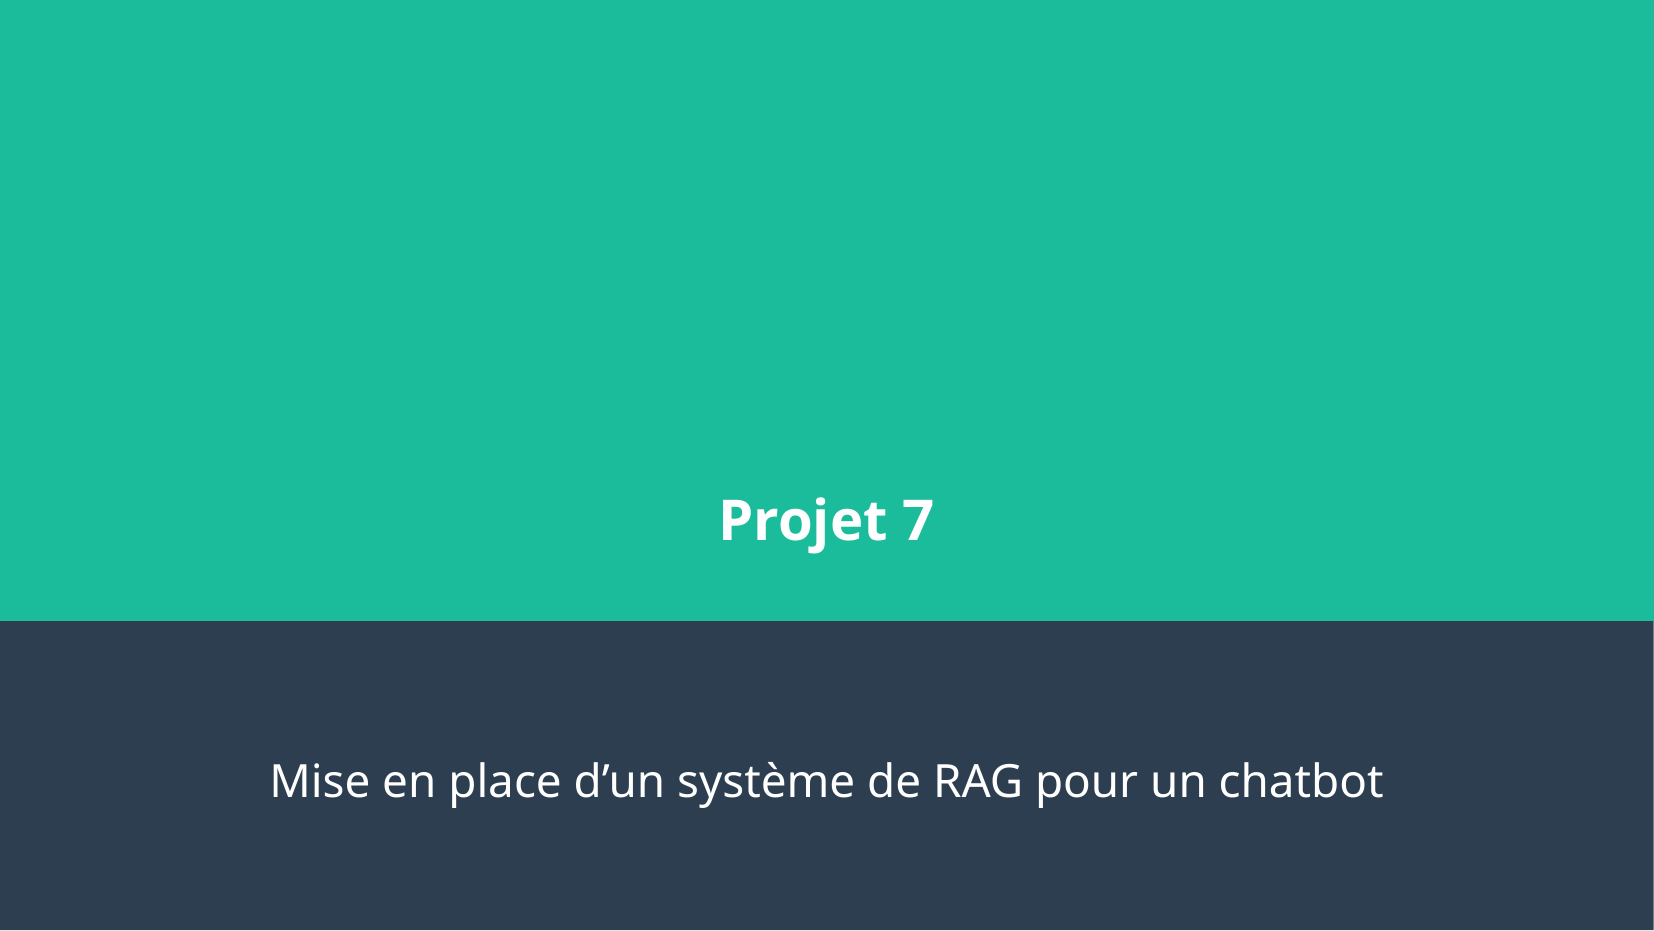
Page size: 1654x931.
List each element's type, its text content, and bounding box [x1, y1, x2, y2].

subtitle Mise en place d’un système de RAG pour un chatbot [59, 642, 1595, 886]
title Projet 7 [59, 440, 1595, 559]
